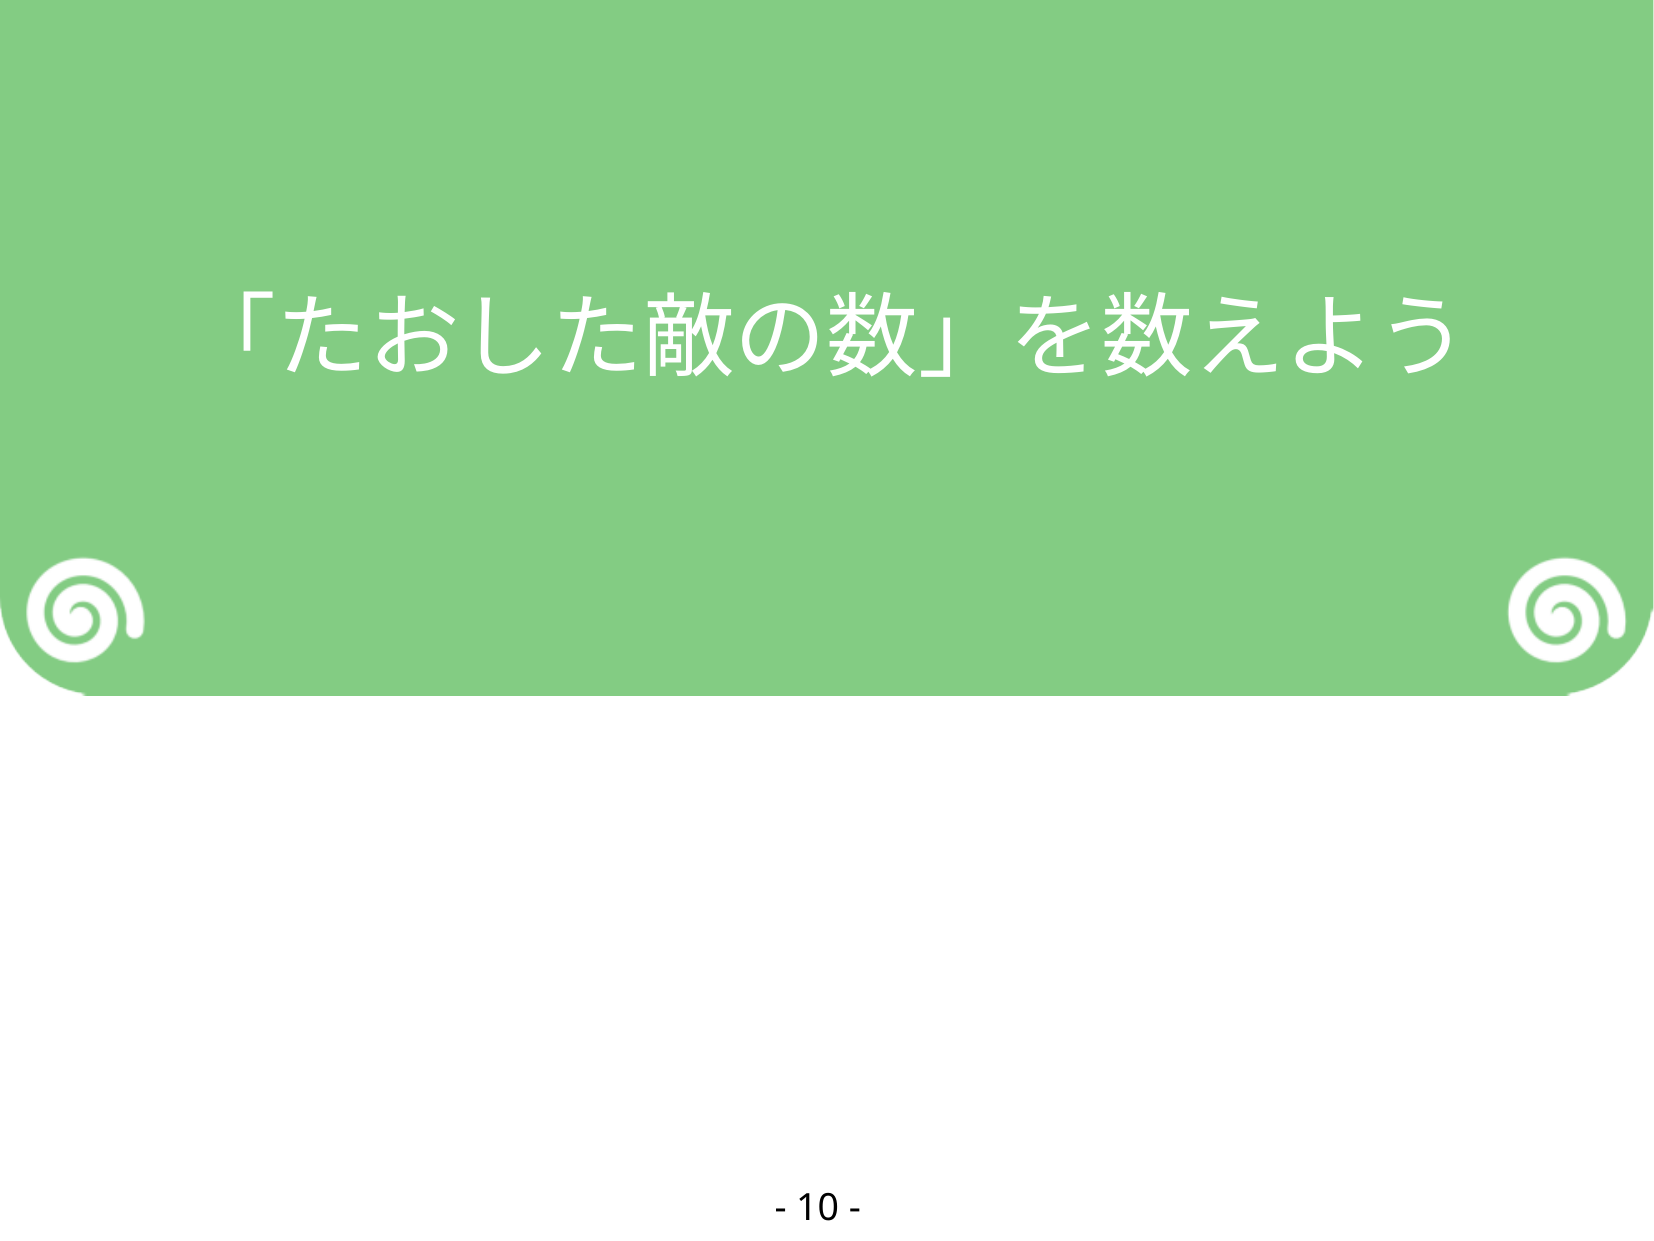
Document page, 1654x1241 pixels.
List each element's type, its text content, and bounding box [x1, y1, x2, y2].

picture [0, 0, 1654, 696]
text_box - 10 - [759, 1173, 894, 1241]
title 「たおした敵の数」を数えよう [82, 226, 1571, 434]
